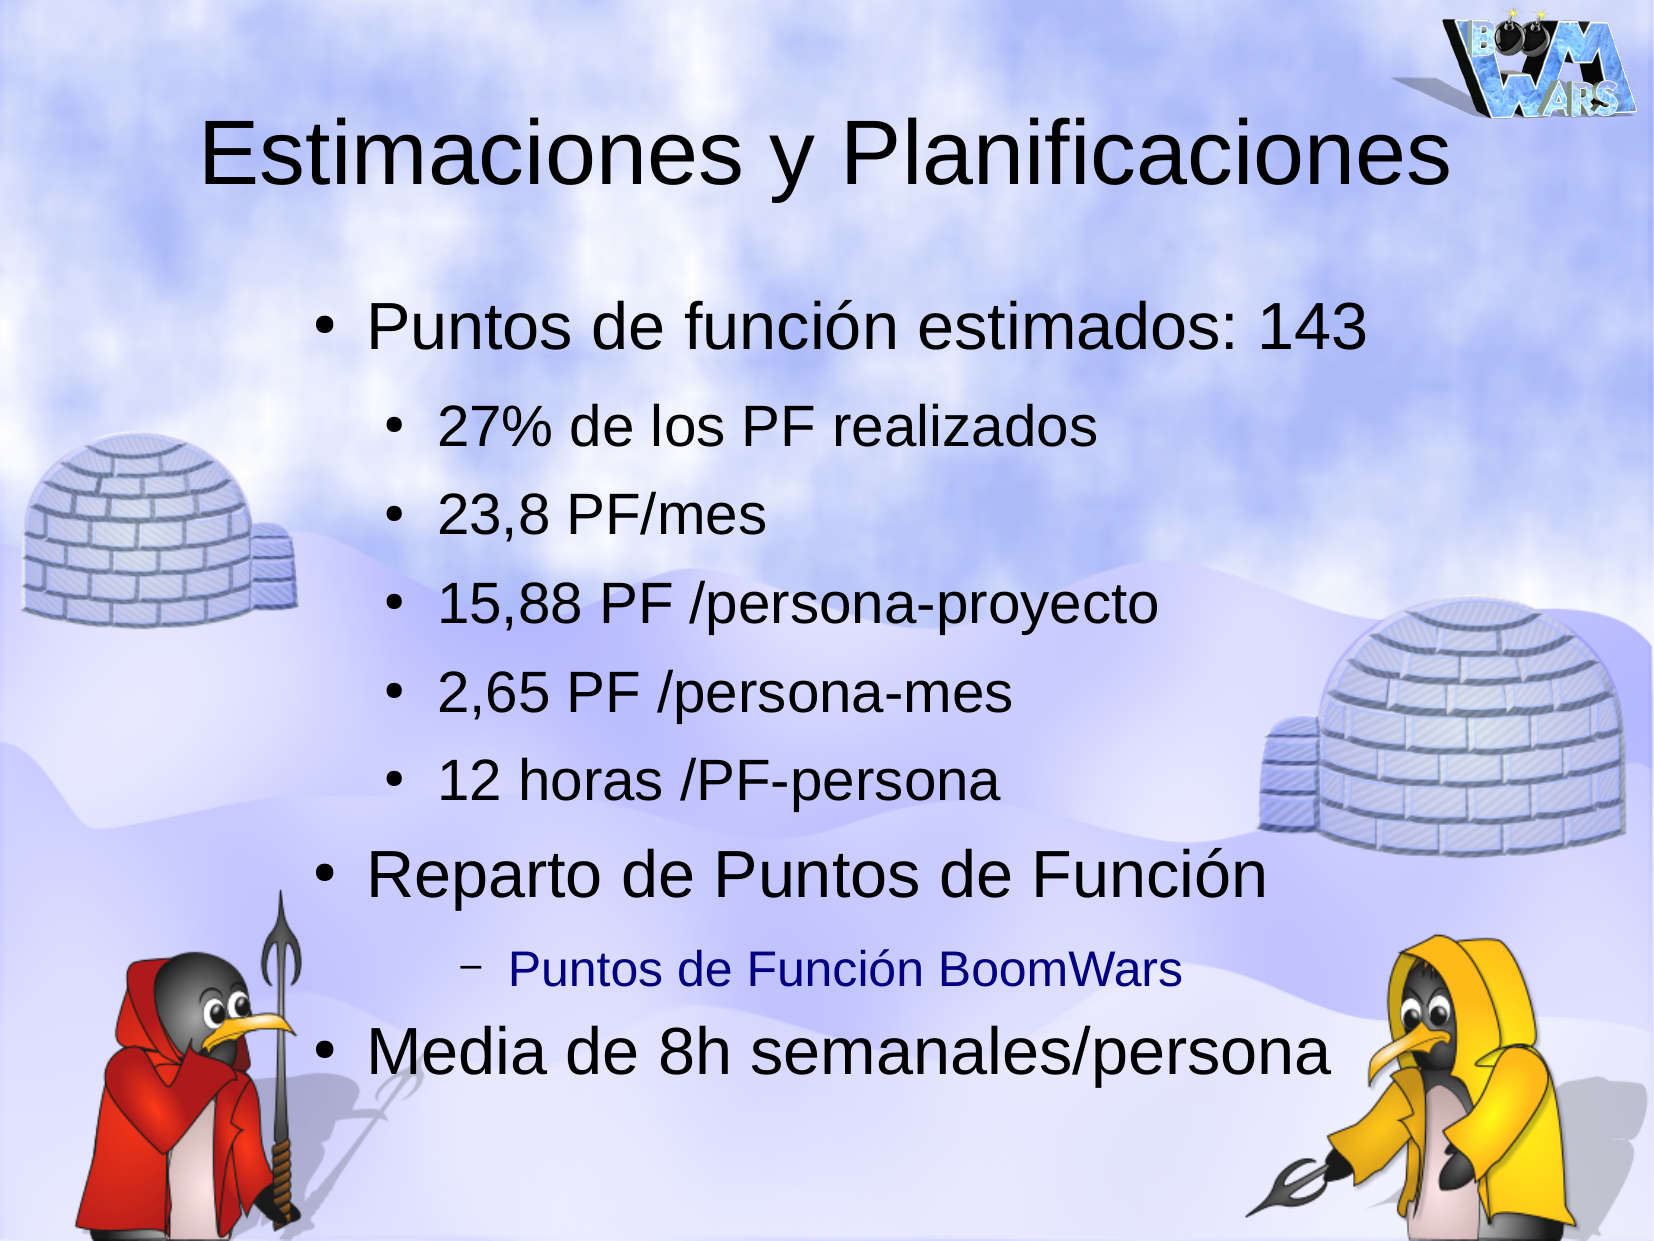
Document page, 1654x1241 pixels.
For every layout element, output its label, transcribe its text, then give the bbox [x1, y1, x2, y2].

title Estimaciones y Planificaciones [82, 49, 1571, 257]
picture [0, 0, 1654, 1241]
list Puntos de función estimados: 143 27% de los PF realizados 23,8 PF/mes 15,88 PF /persona-proyecto 2,65 PF /persona-mes 12 horas /PF-persona Reparto de Puntos de Función Puntos de Función BoomWars Media de 8h semanales/persona [295, 289, 1477, 1193]
